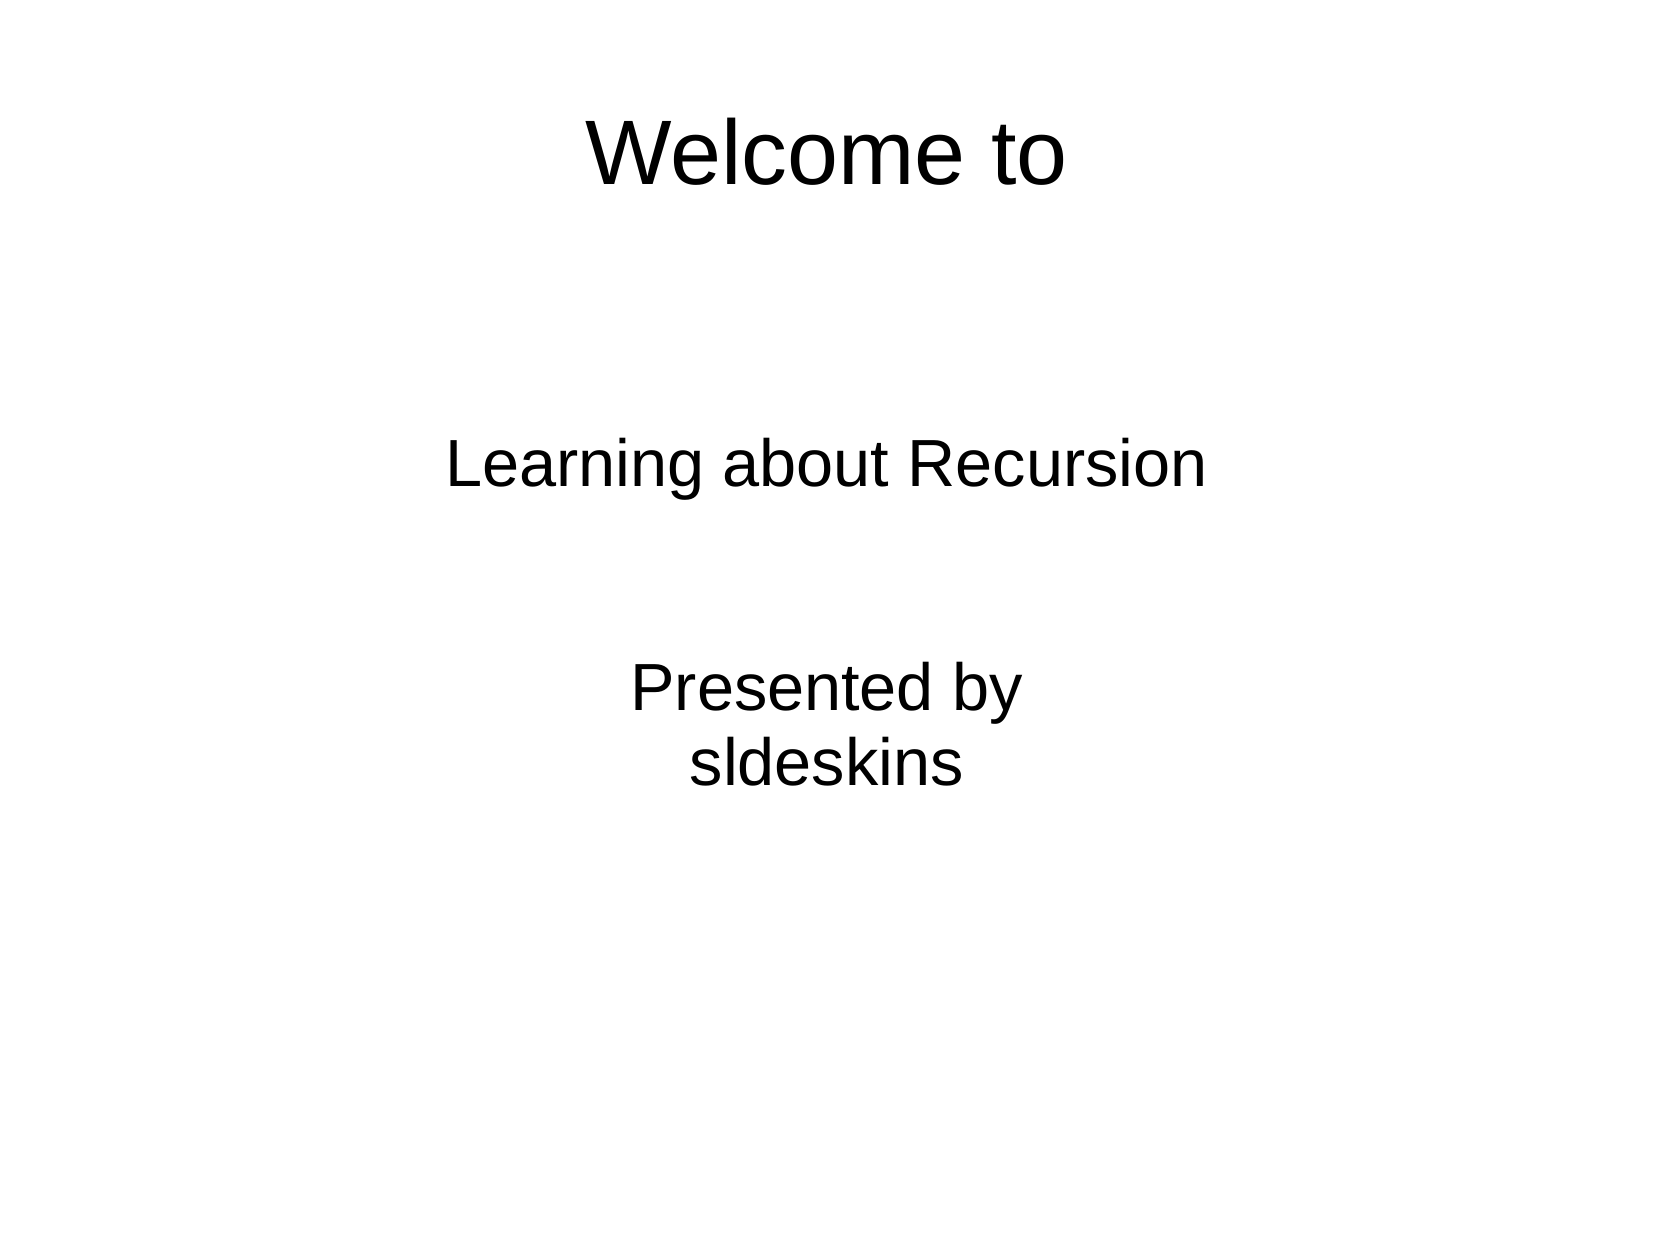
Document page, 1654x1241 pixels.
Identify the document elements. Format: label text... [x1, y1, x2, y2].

title Welcome to [82, 49, 1571, 257]
subtitle Learning about Recursion Presented by sldeskins [82, 290, 1571, 1010]
